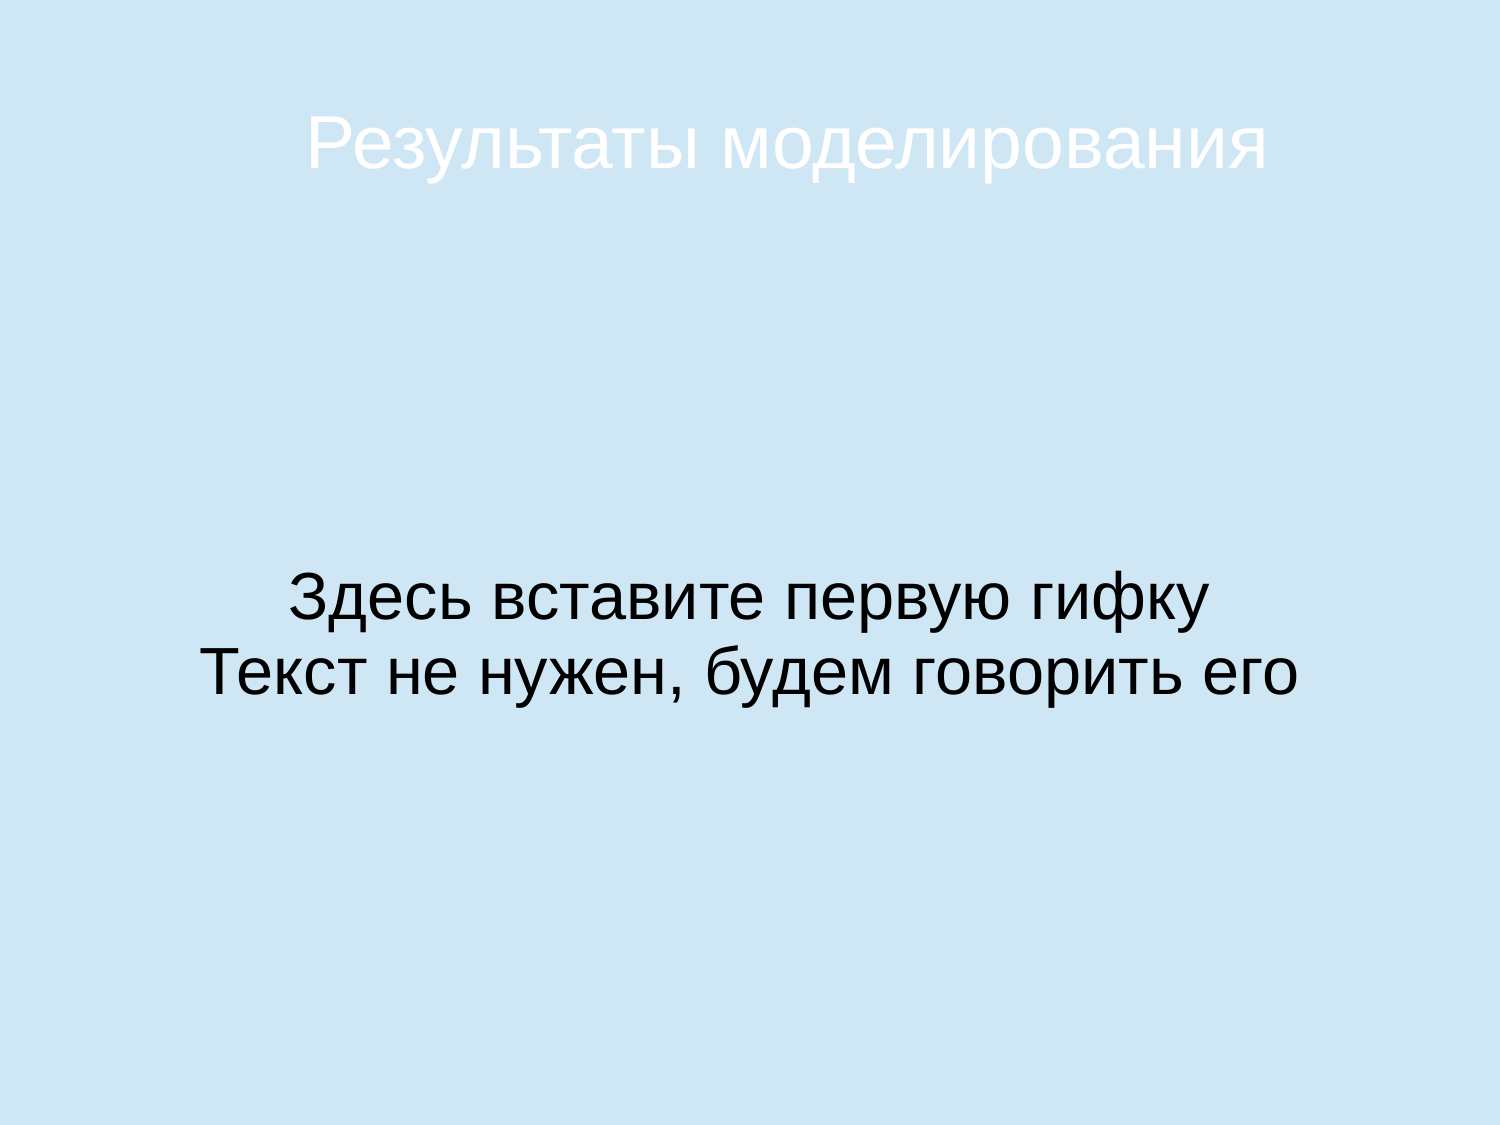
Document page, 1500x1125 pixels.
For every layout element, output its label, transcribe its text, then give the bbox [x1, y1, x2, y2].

title Результаты моделирования [75, 45, 1425, 233]
subtitle Здесь вставите первую гифку Текст не нужен, будем говорить его [75, 262, 1425, 1005]
